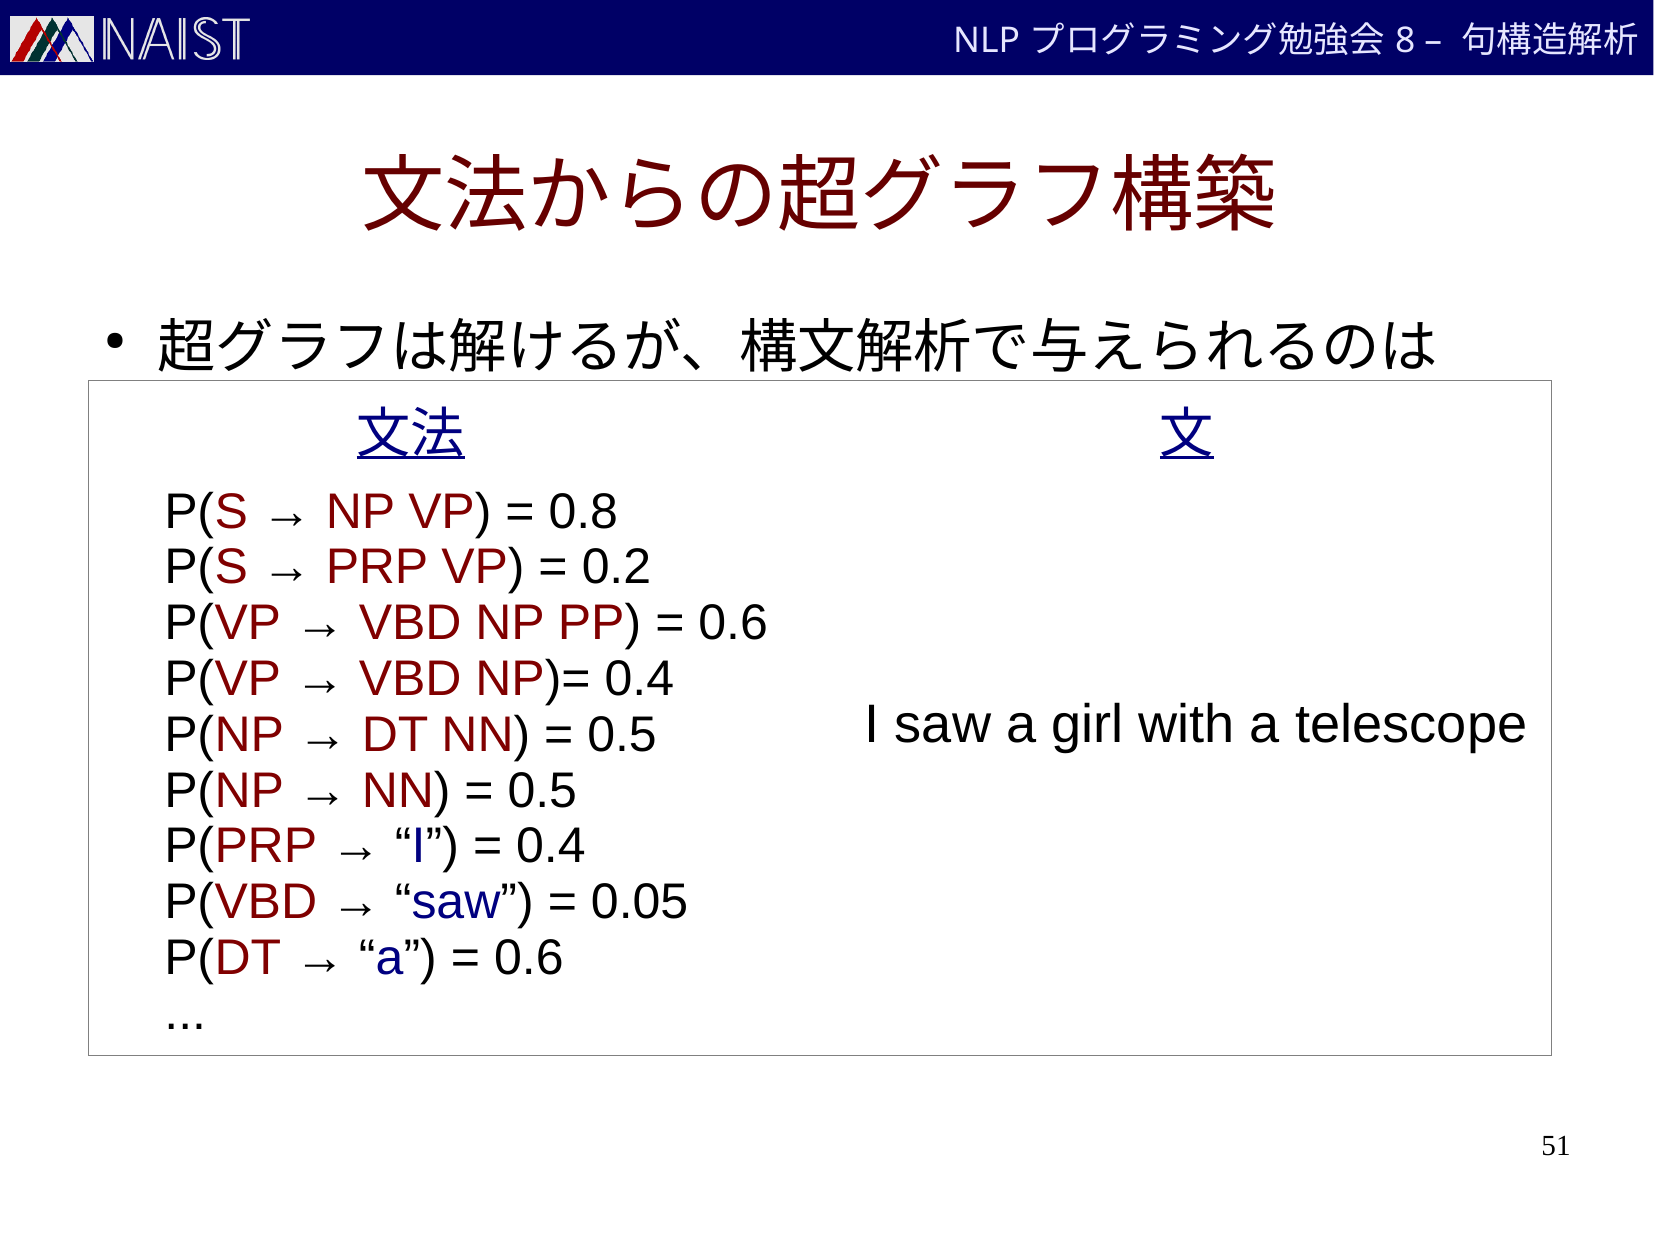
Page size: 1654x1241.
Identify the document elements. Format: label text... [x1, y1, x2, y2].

text_box 文法 [341, 394, 481, 473]
text_box I saw a girl with a telescope [849, 686, 1544, 763]
picture [10, 16, 94, 62]
text_box P(S → NP VP) = 0.8 P(S → PRP VP) = 0.2 P(VP → VBD NP PP) = 0.6 P(VP → VBD NP)= 0.4 P(NP → DT NN) = 0.5 P(NP → NN) = 0.5 P(PRP → “I”) = 0.4 P(VBD → “saw”) = 0.05 P(DT → “a”) = 0.6 ... [149, 475, 783, 1054]
picture [102, 17, 251, 60]
list 超グラフは解けるが、構文解析で与えられるのは 解くための超グラフをどうやって構築するか？ [86, 300, 1576, 1149]
text_box 文 [1145, 394, 1229, 473]
title 文法からの超グラフ構築 [75, 92, 1564, 285]
